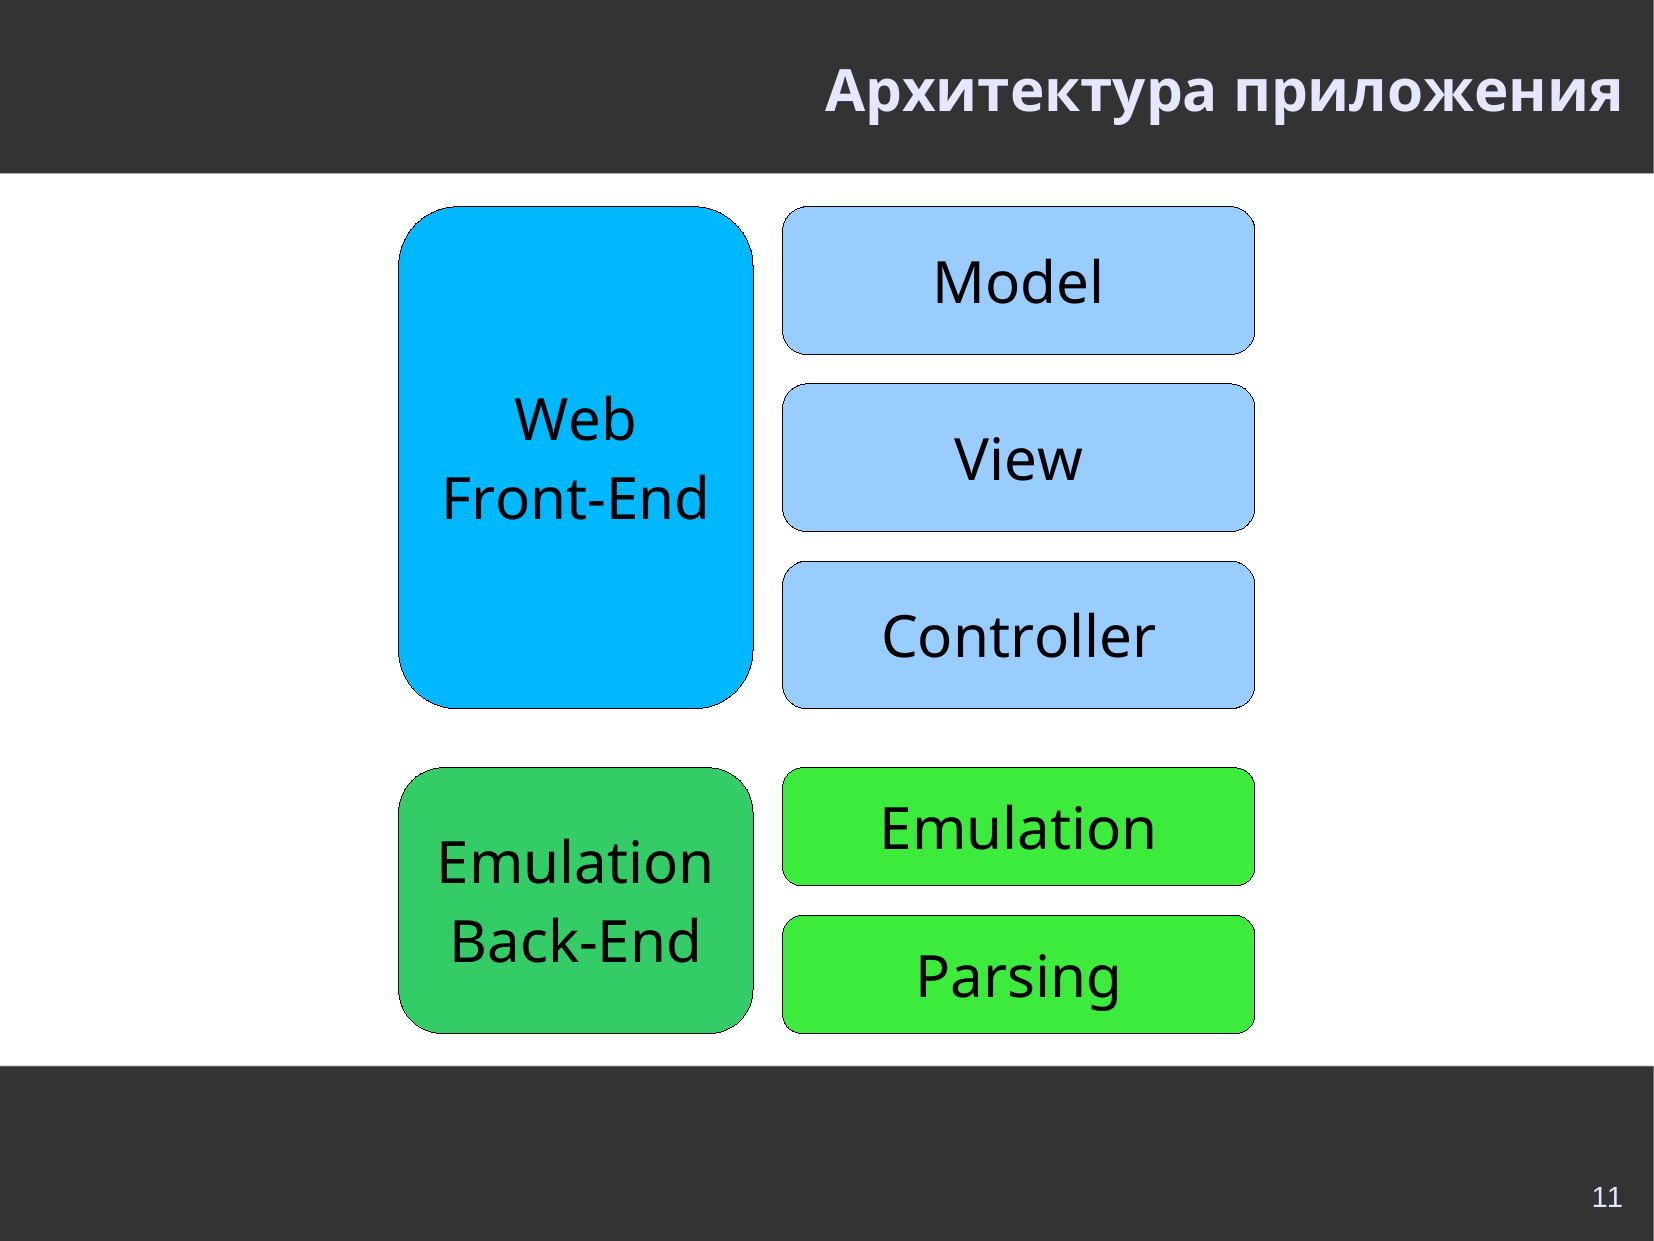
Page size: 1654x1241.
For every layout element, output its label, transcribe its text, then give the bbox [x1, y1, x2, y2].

text_box Emulation Back-End [398, 767, 754, 1034]
text_box Emulation [782, 767, 1255, 886]
title Архитектура приложения [29, 29, 1625, 148]
text_box Model [782, 206, 1255, 355]
text_box Parsing [782, 915, 1255, 1034]
text_box View [782, 383, 1255, 532]
text_box Controller [782, 561, 1255, 709]
text_box Web Front-End [398, 206, 754, 709]
picture [0, 0, 1654, 1241]
